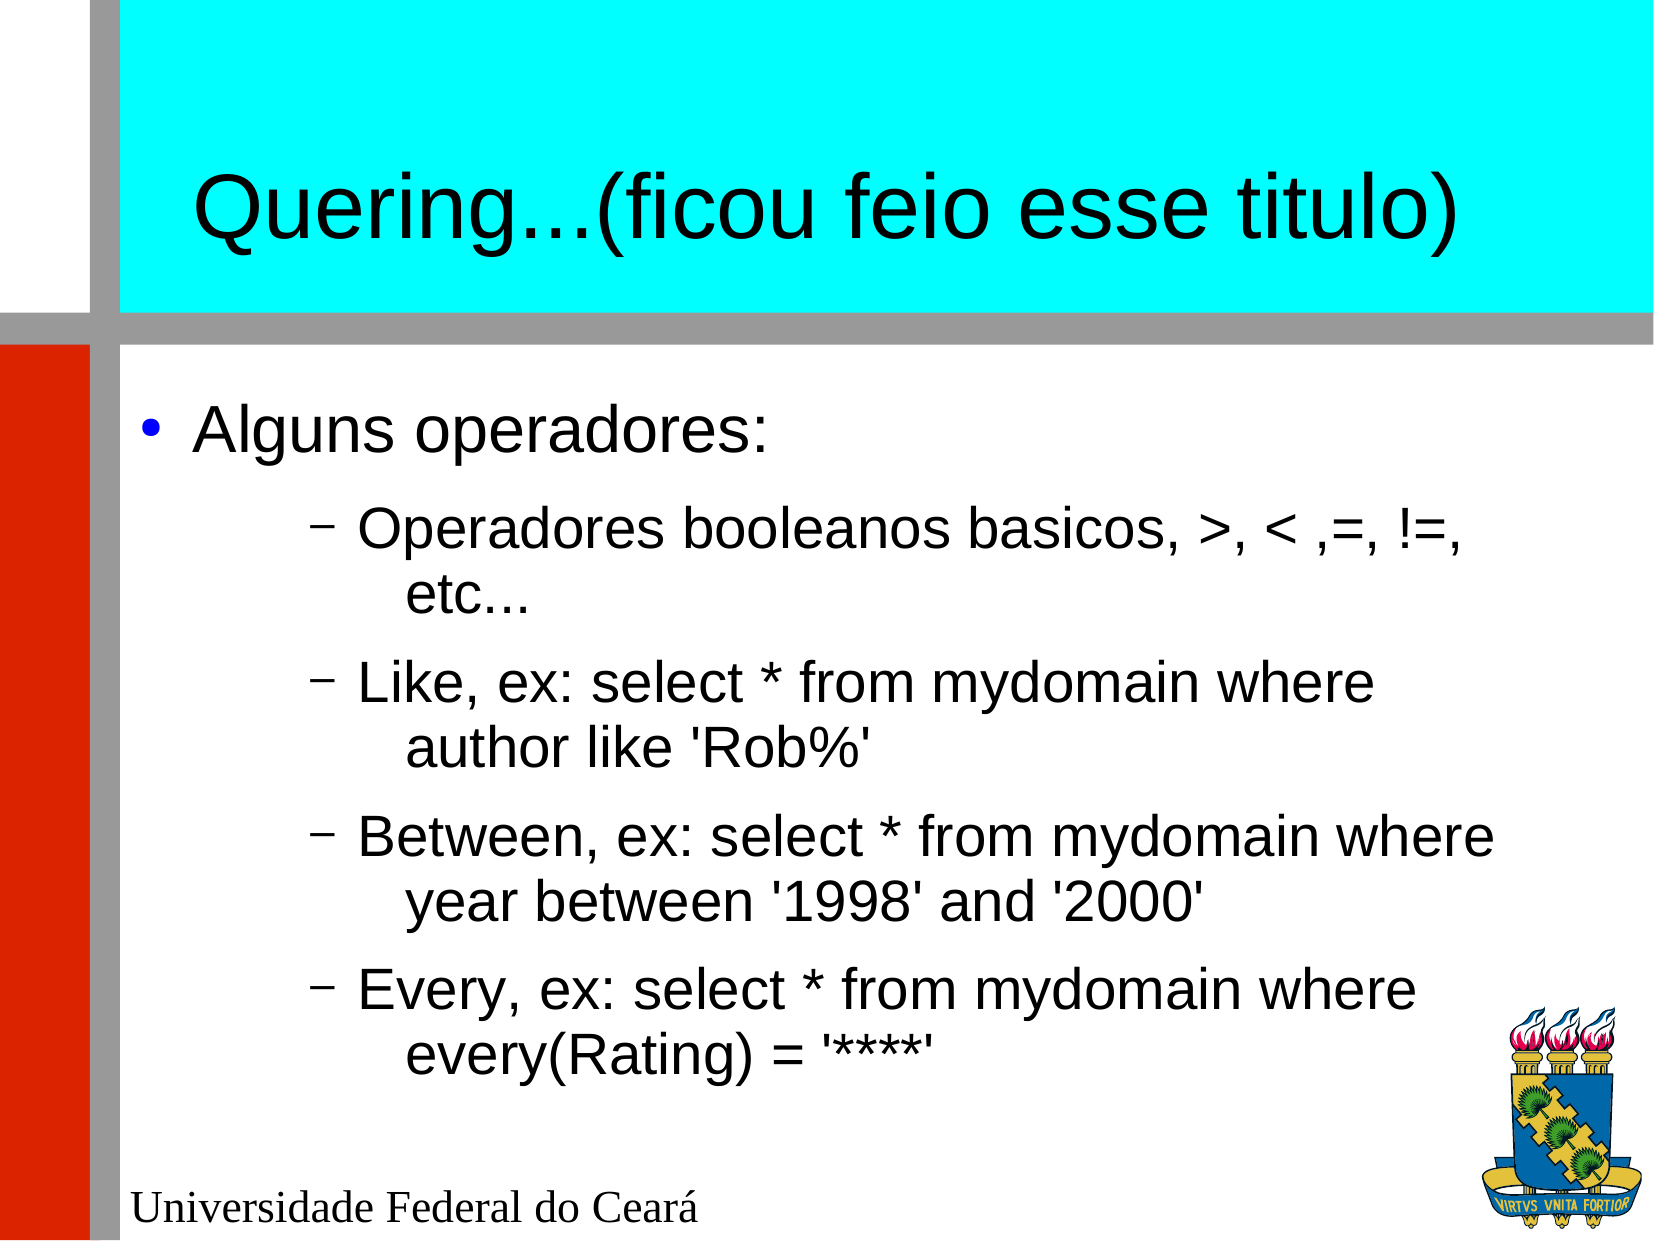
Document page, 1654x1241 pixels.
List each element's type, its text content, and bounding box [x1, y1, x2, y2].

list Alguns operadores: Operadores booleanos basicos, >, < ,=, !=, etc... Like, ex: select * from mydomain where author like 'Rob%' Between, ex: select * from mydomain where year between '1998' and '2000' Every, ex: select * from mydomain where every(Rating) = '****' [121, 391, 1534, 1111]
title Quering...(ficou feio esse titulo) [121, 102, 1534, 310]
